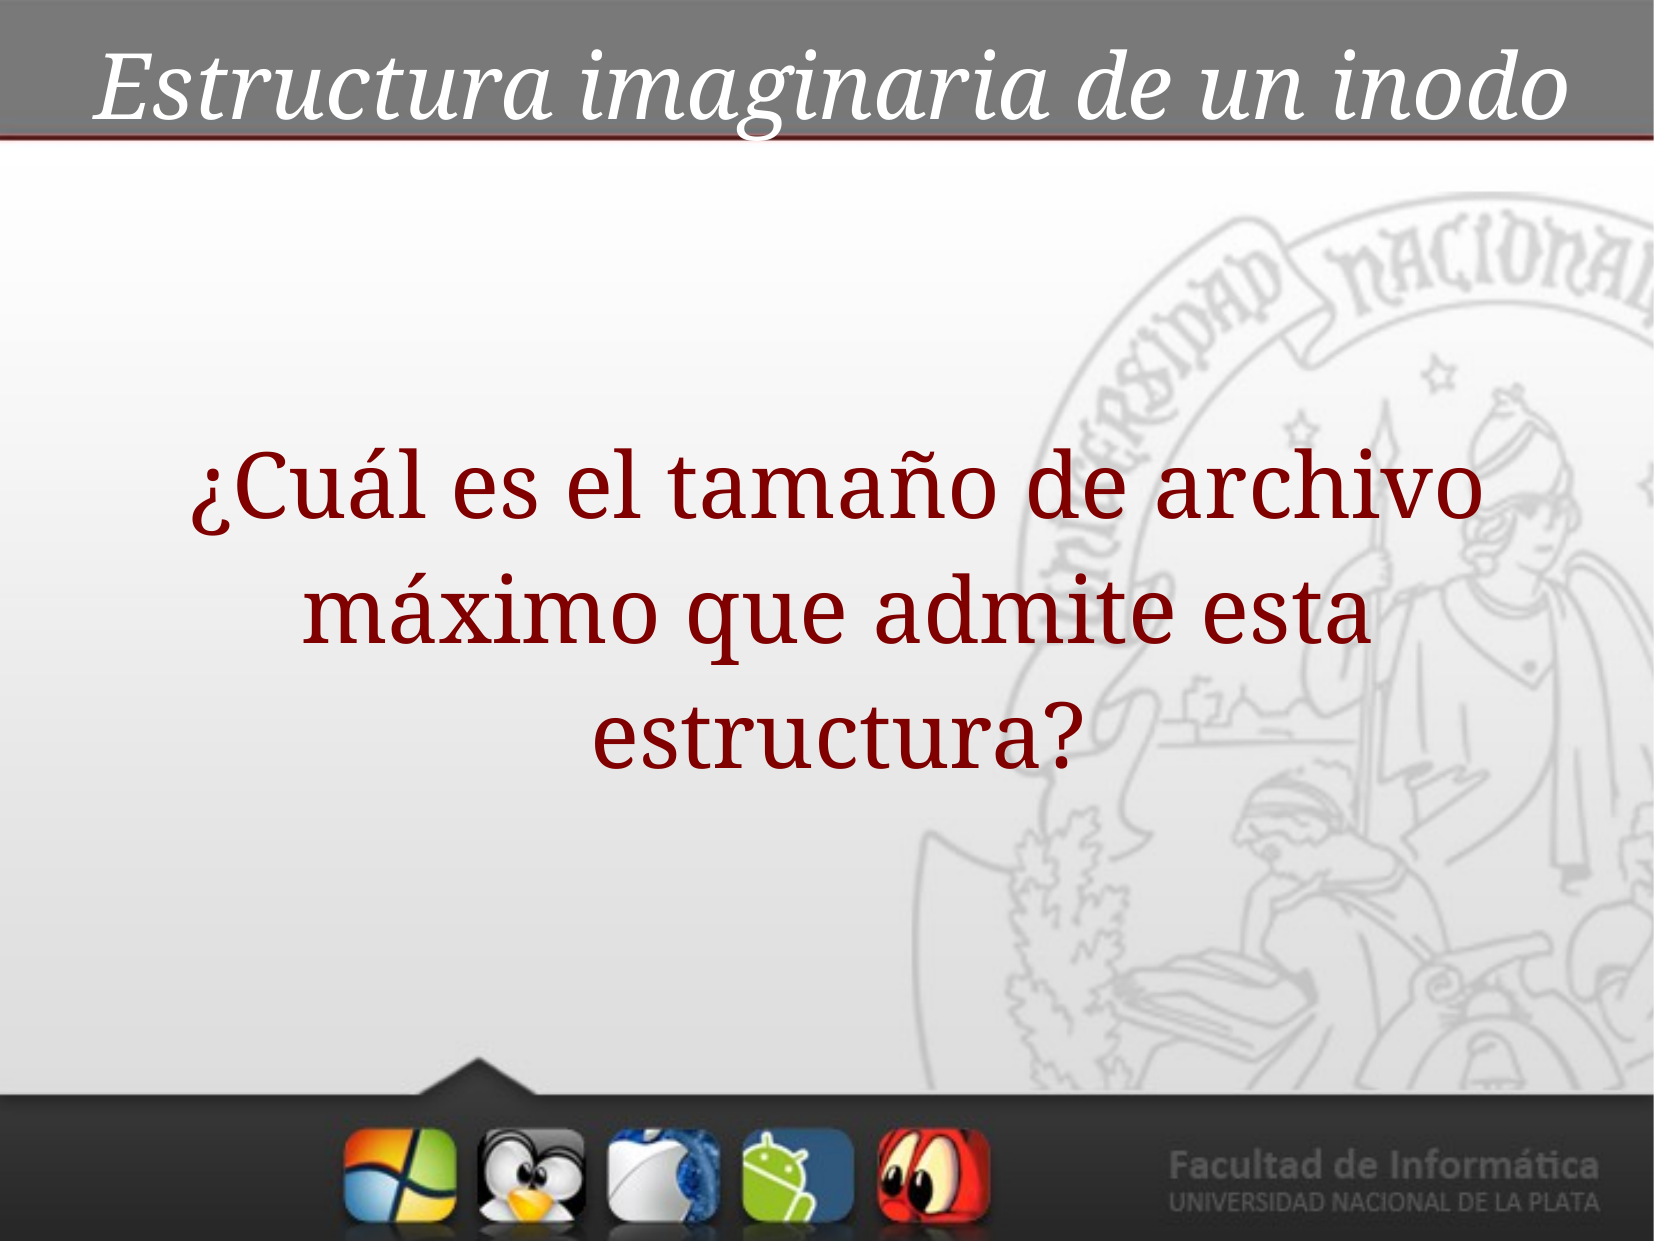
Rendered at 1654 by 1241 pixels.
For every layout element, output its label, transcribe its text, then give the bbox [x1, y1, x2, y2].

subtitle ¿Cuál es el tamaño de archivo máximo que admite esta estructura? [59, 153, 1619, 1063]
title Estructura imaginaria de un inodo [84, 25, 1573, 142]
picture [0, 0, 1654, 1241]
